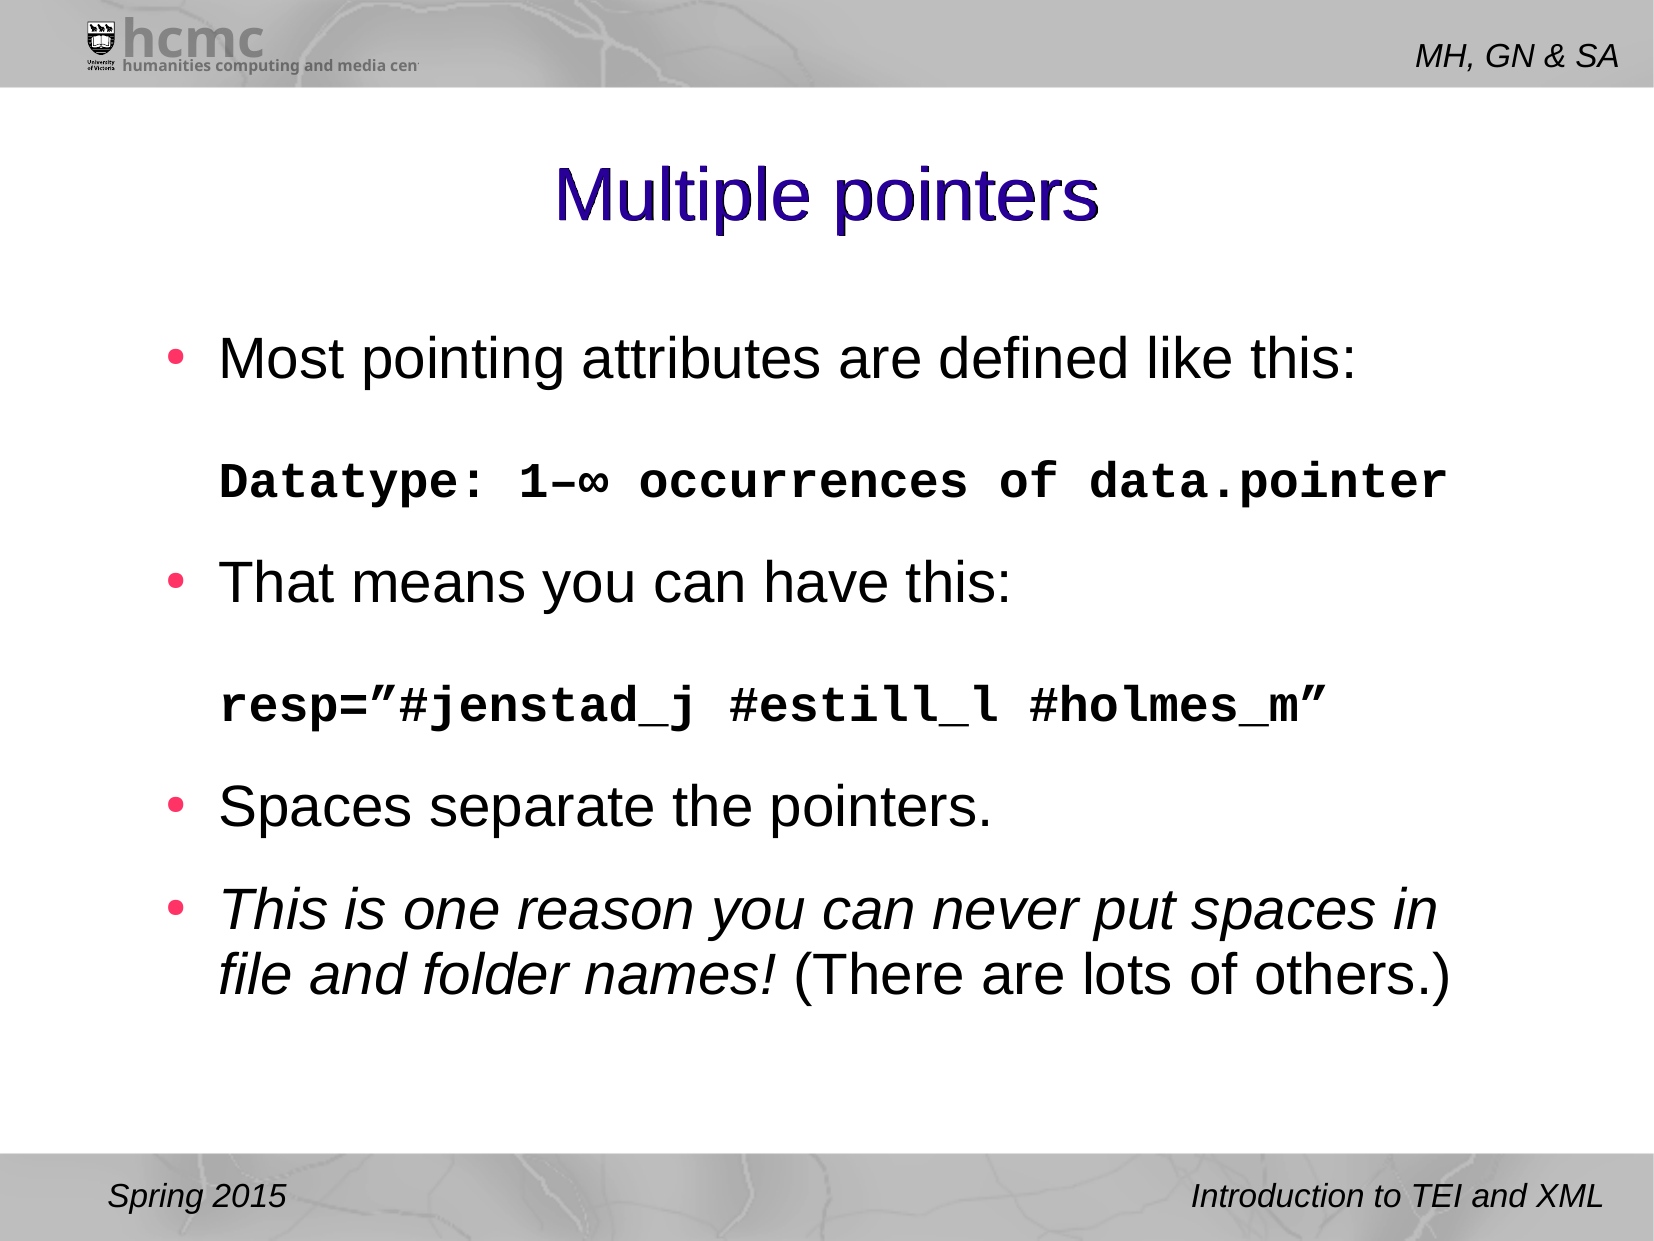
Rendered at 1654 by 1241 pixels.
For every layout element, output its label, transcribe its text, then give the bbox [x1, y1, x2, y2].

title Multiple pointers [118, 90, 1536, 298]
list Most pointing attributes are defined like this: Datatype: 1–∞ occurrences of data.pointer That means you can have this: resp=”#jenstad_j #estill_l #holmes_m” Spaces separate the pointers. This is one reason you can never put spaces in file and folder names! (There are lots of others.) [147, 325, 1506, 1045]
picture [0, 0, 1654, 1241]
